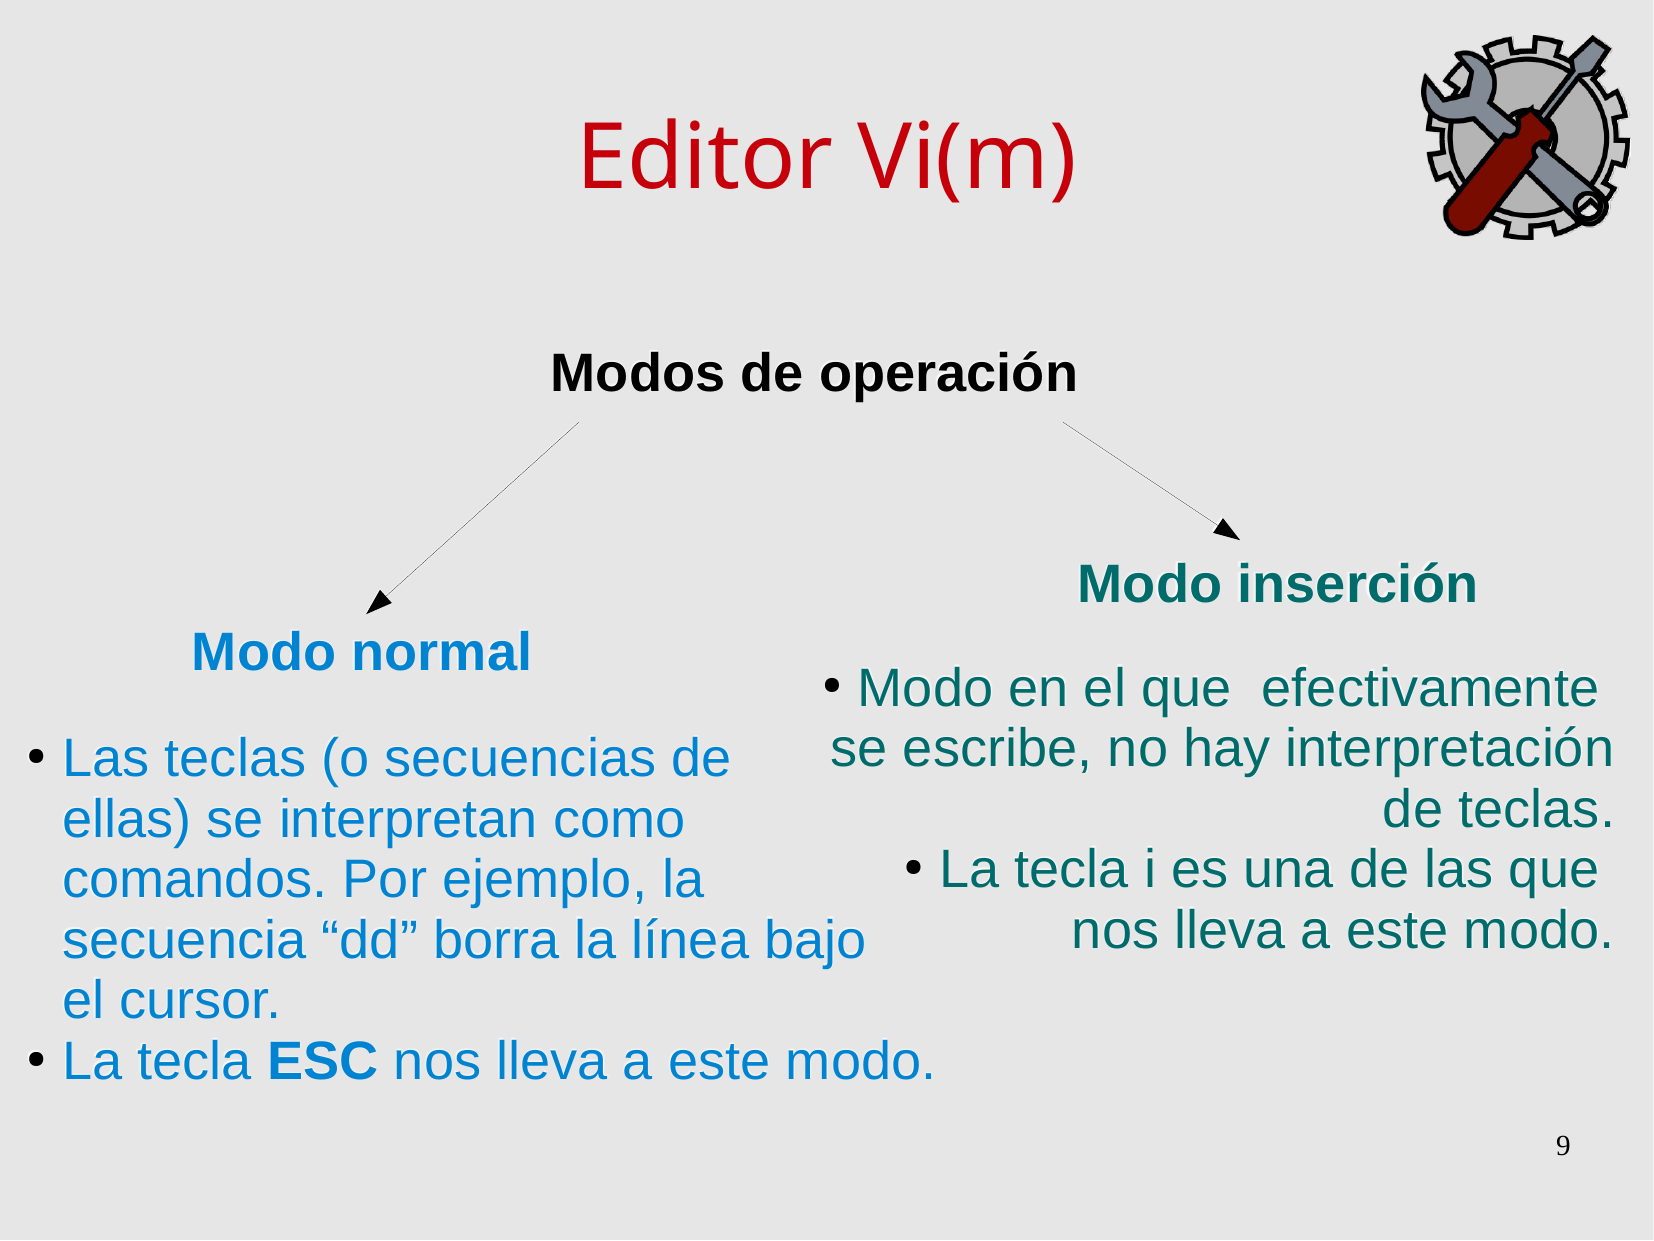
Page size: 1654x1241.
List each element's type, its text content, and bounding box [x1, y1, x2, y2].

text_box Modos de operación [536, 335, 1095, 411]
text_box Las teclas (o secuencias de ellas) se interpretan como comandos. Por ejemplo, la secuencia “dd” borra la línea bajo el cursor. La tecla ESC nos lleva a este modo. [11, 720, 953, 1099]
title Editor Vi(m) [82, 49, 1571, 257]
text_box Modo inserción [1062, 546, 1495, 622]
picture [1421, 35, 1630, 240]
text_box Modo en el que efectivamente se escribe, no hay interpretación de teclas. La tecla i es una de las que nos lleva a este modo. [780, 649, 1630, 968]
text_box Modo normal [177, 614, 549, 690]
